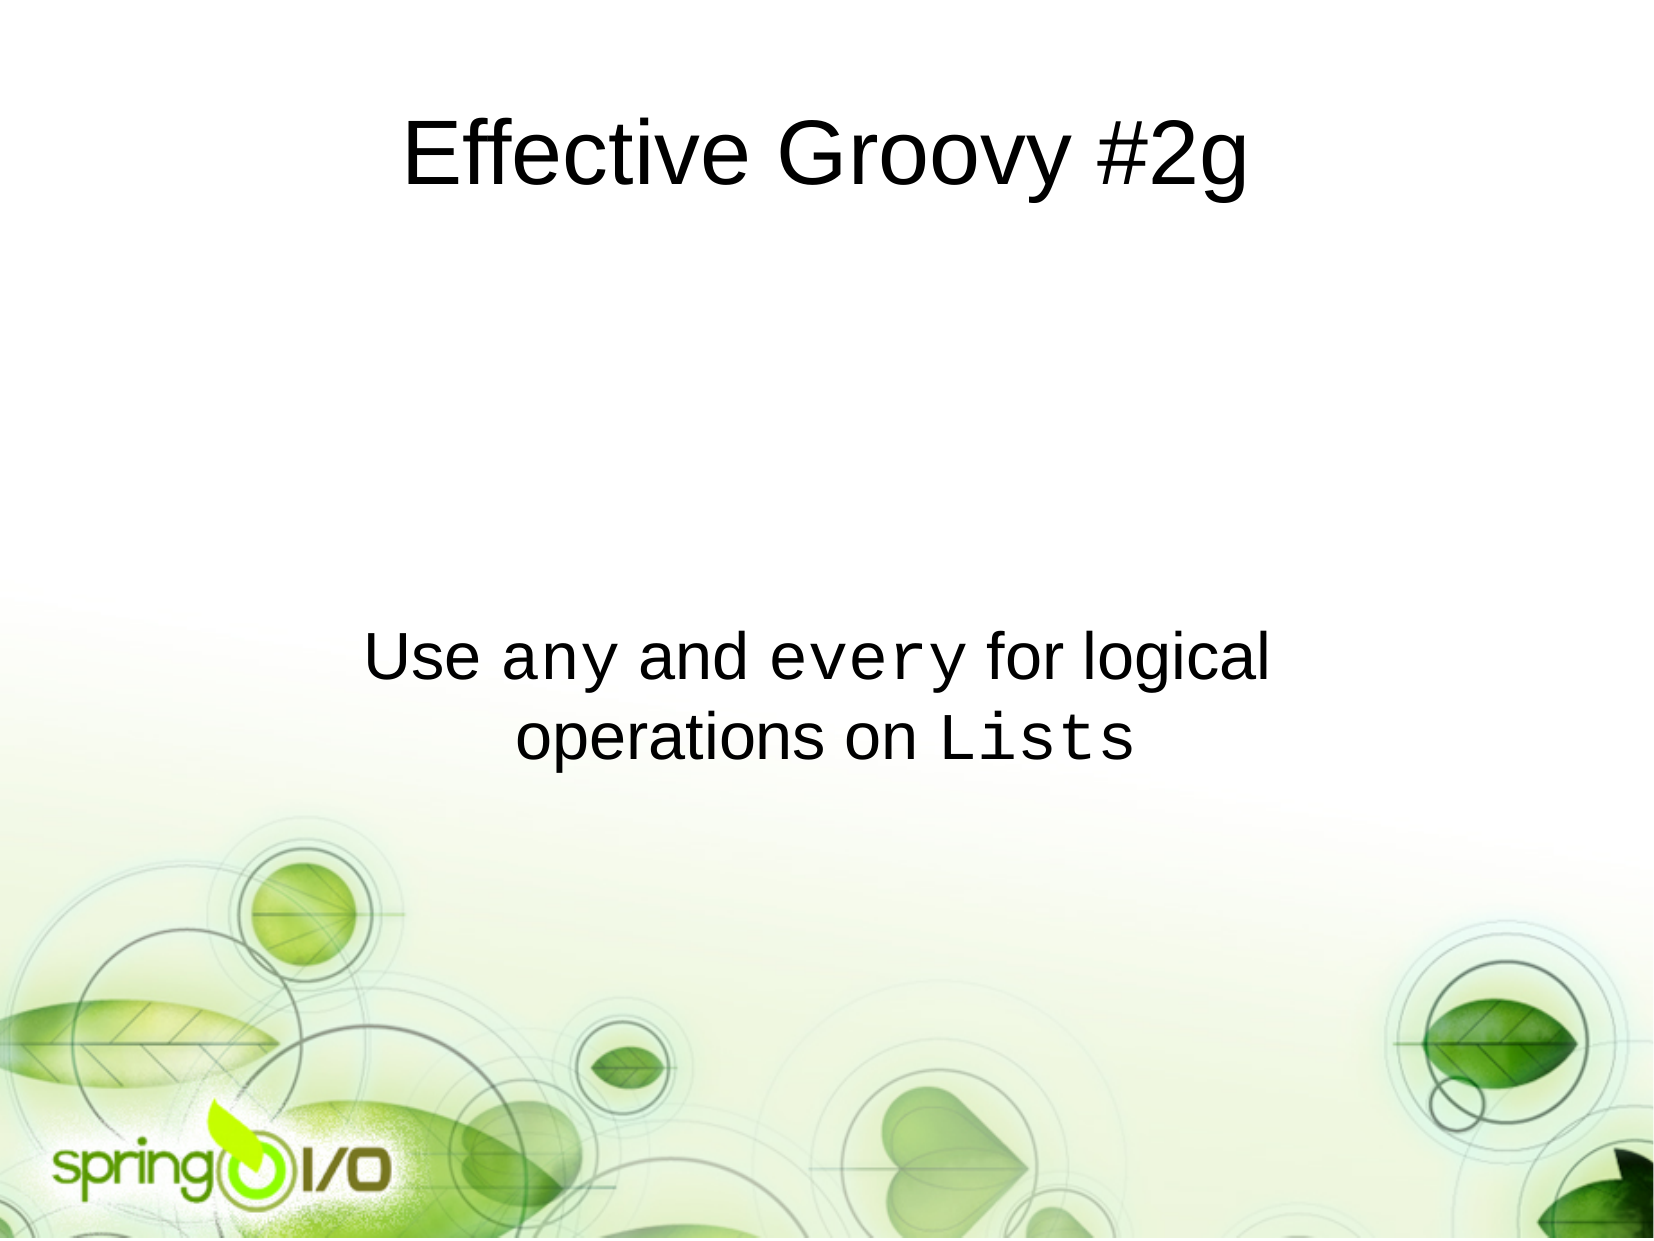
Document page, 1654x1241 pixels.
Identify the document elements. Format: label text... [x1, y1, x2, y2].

picture [0, 0, 1654, 1238]
subtitle Use any and every for logical operations on Lists [82, 297, 1571, 1102]
title Effective Groovy #2g [82, 56, 1571, 250]
